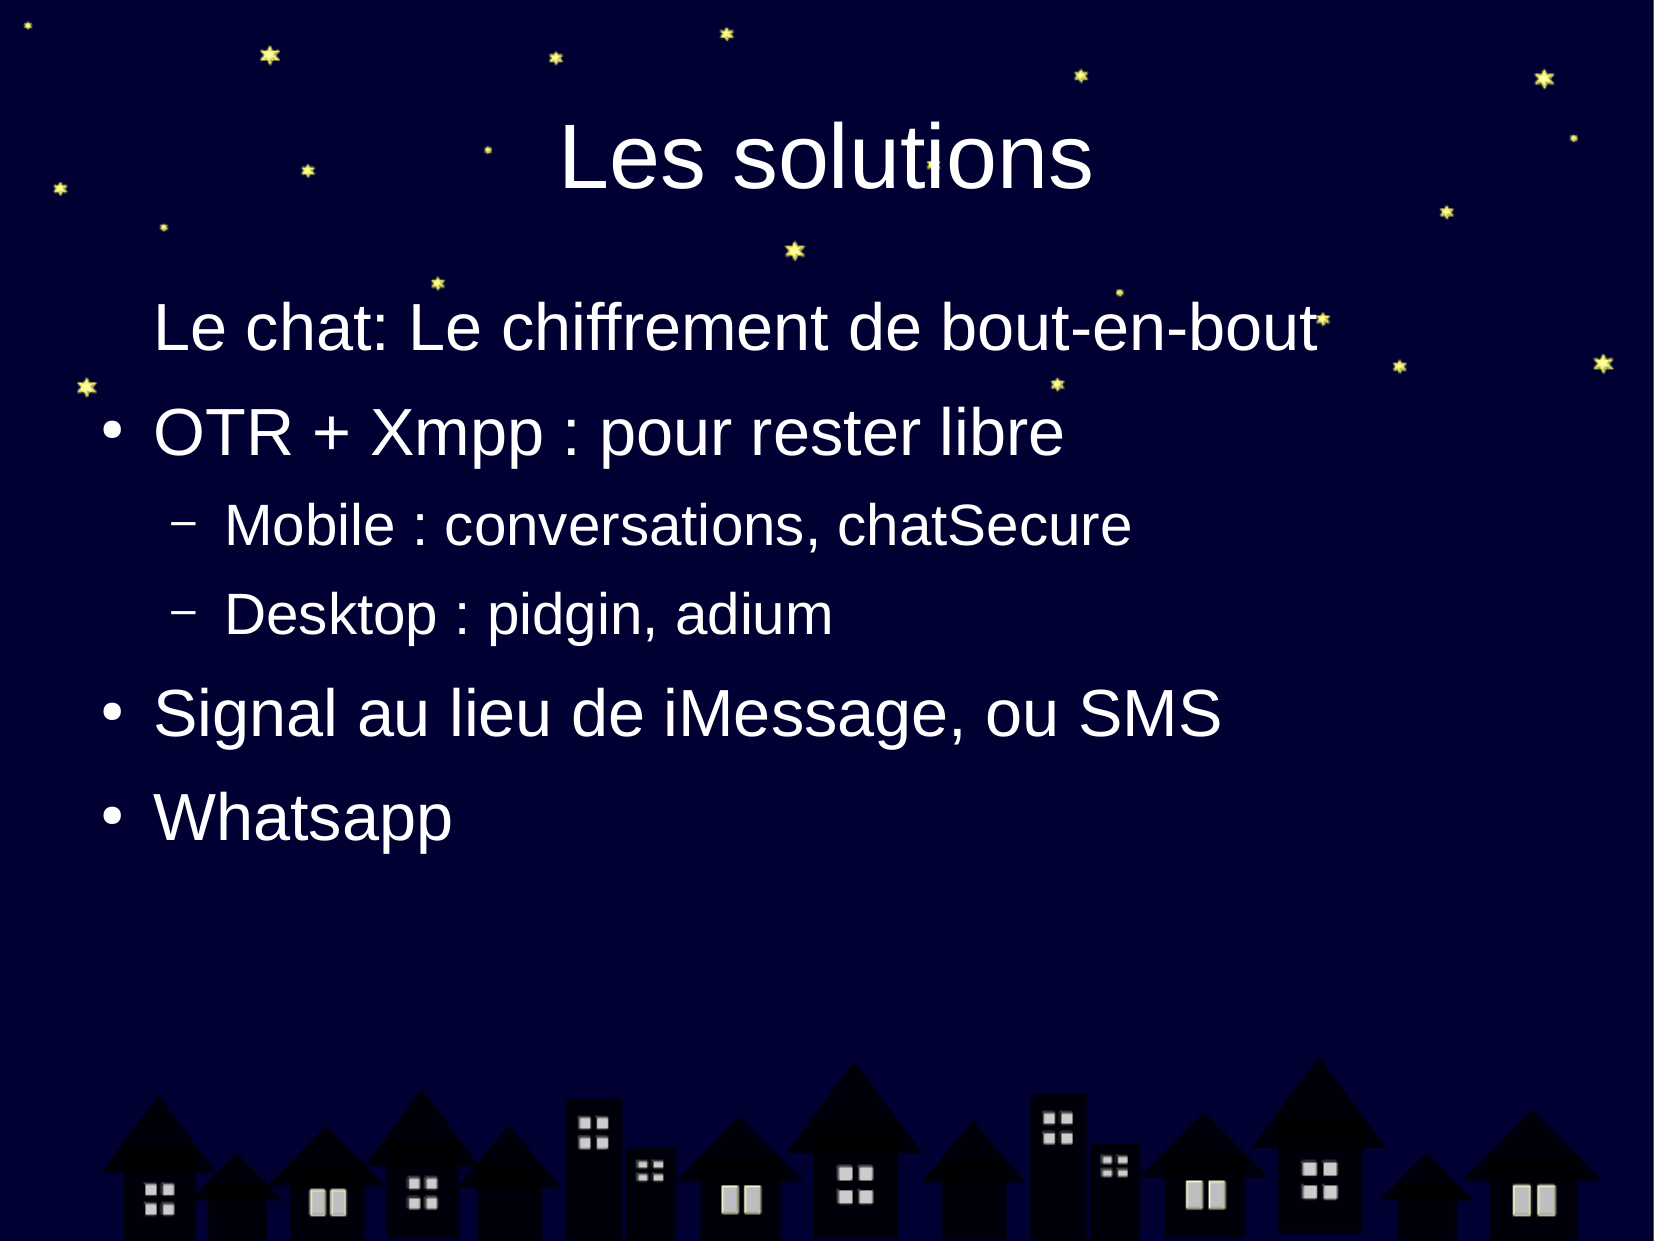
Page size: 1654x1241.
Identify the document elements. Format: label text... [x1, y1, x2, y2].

picture [0, 0, 1654, 1241]
list Le chat: Le chiffrement de bout-en-bout OTR + Xmpp : pour rester libre Mobile : conversations, chatSecure Desktop : pidgin, adium Signal au lieu de iMessage, ou SMS Whatsapp [82, 290, 1571, 1010]
title Les solutions [82, 52, 1571, 260]
